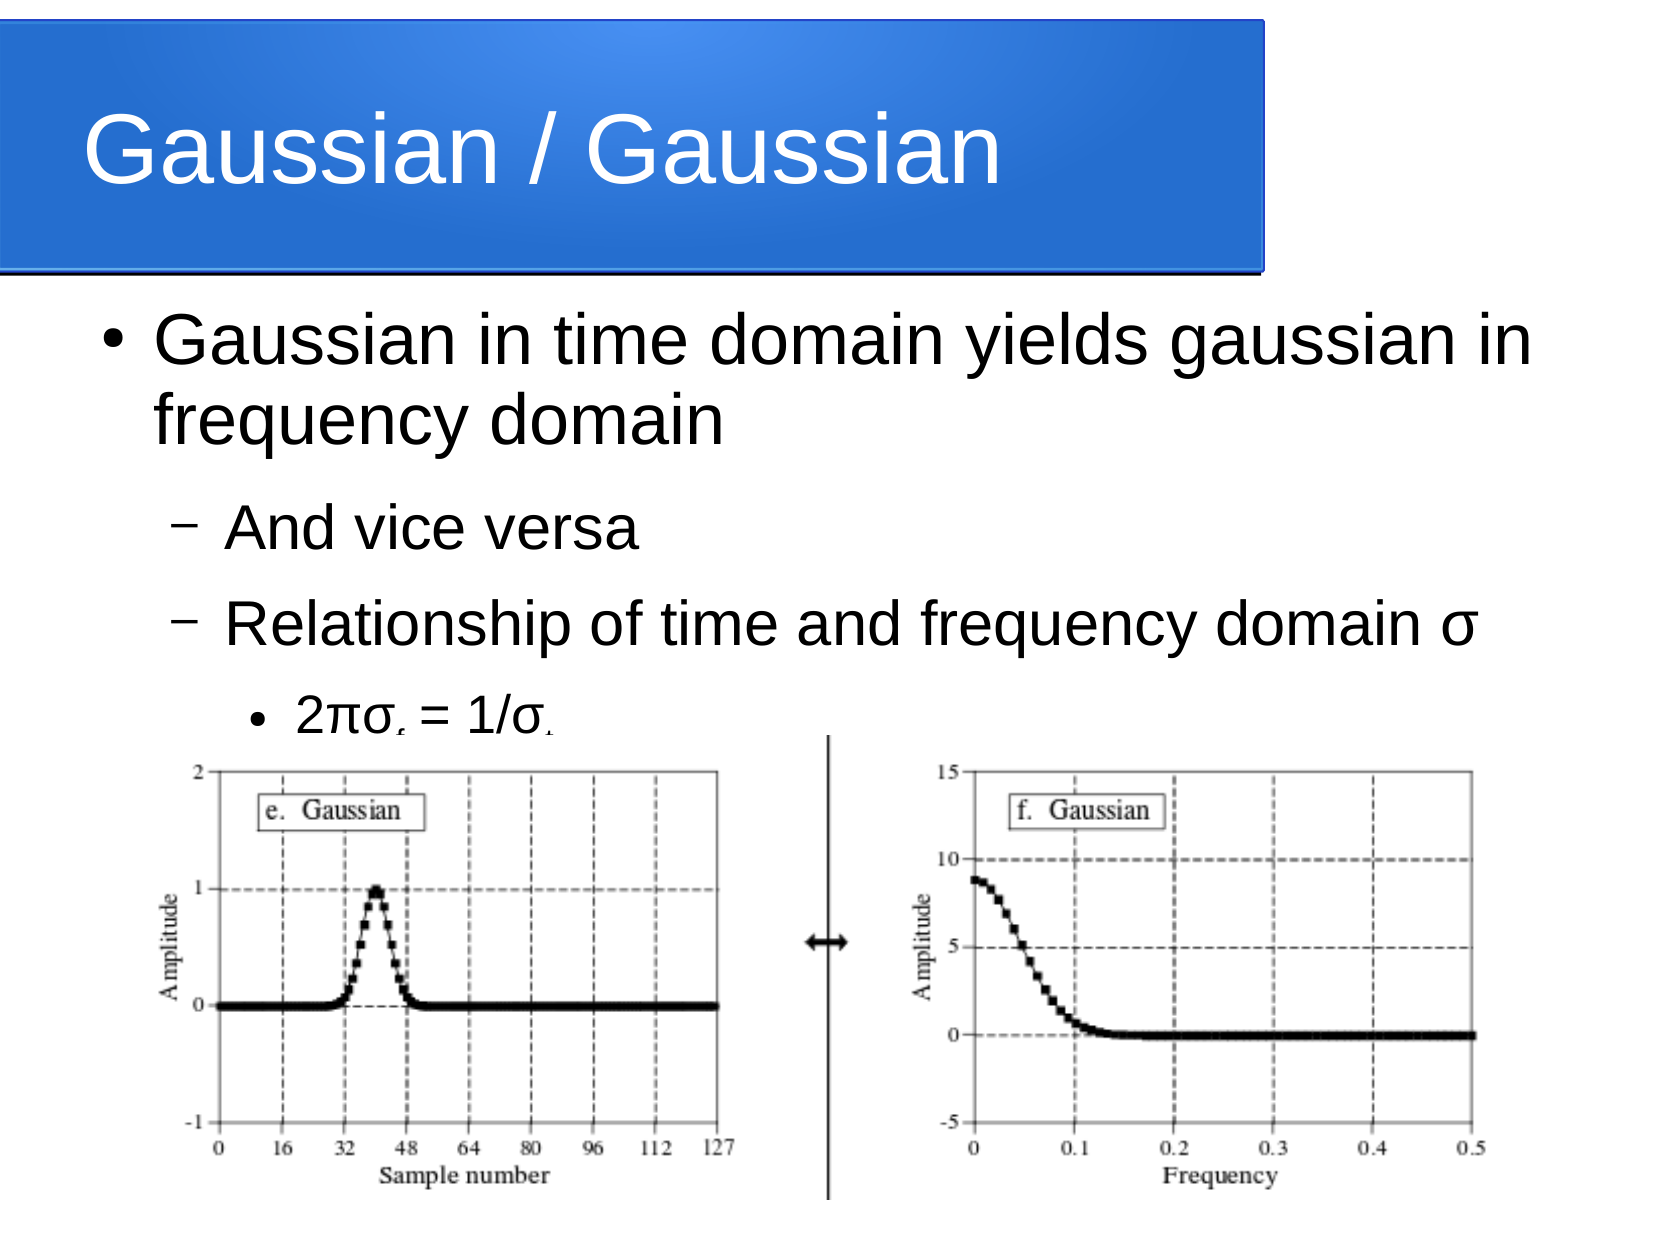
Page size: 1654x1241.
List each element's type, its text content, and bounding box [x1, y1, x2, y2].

title Gaussian / Gaussian [82, 47, 1235, 252]
list Gaussian in time domain yields gaussian in frequency domain And vice versa Relationship of time and frequency domain σ 2πσf = 1/σt [82, 299, 1571, 1019]
picture [135, 735, 1514, 1201]
